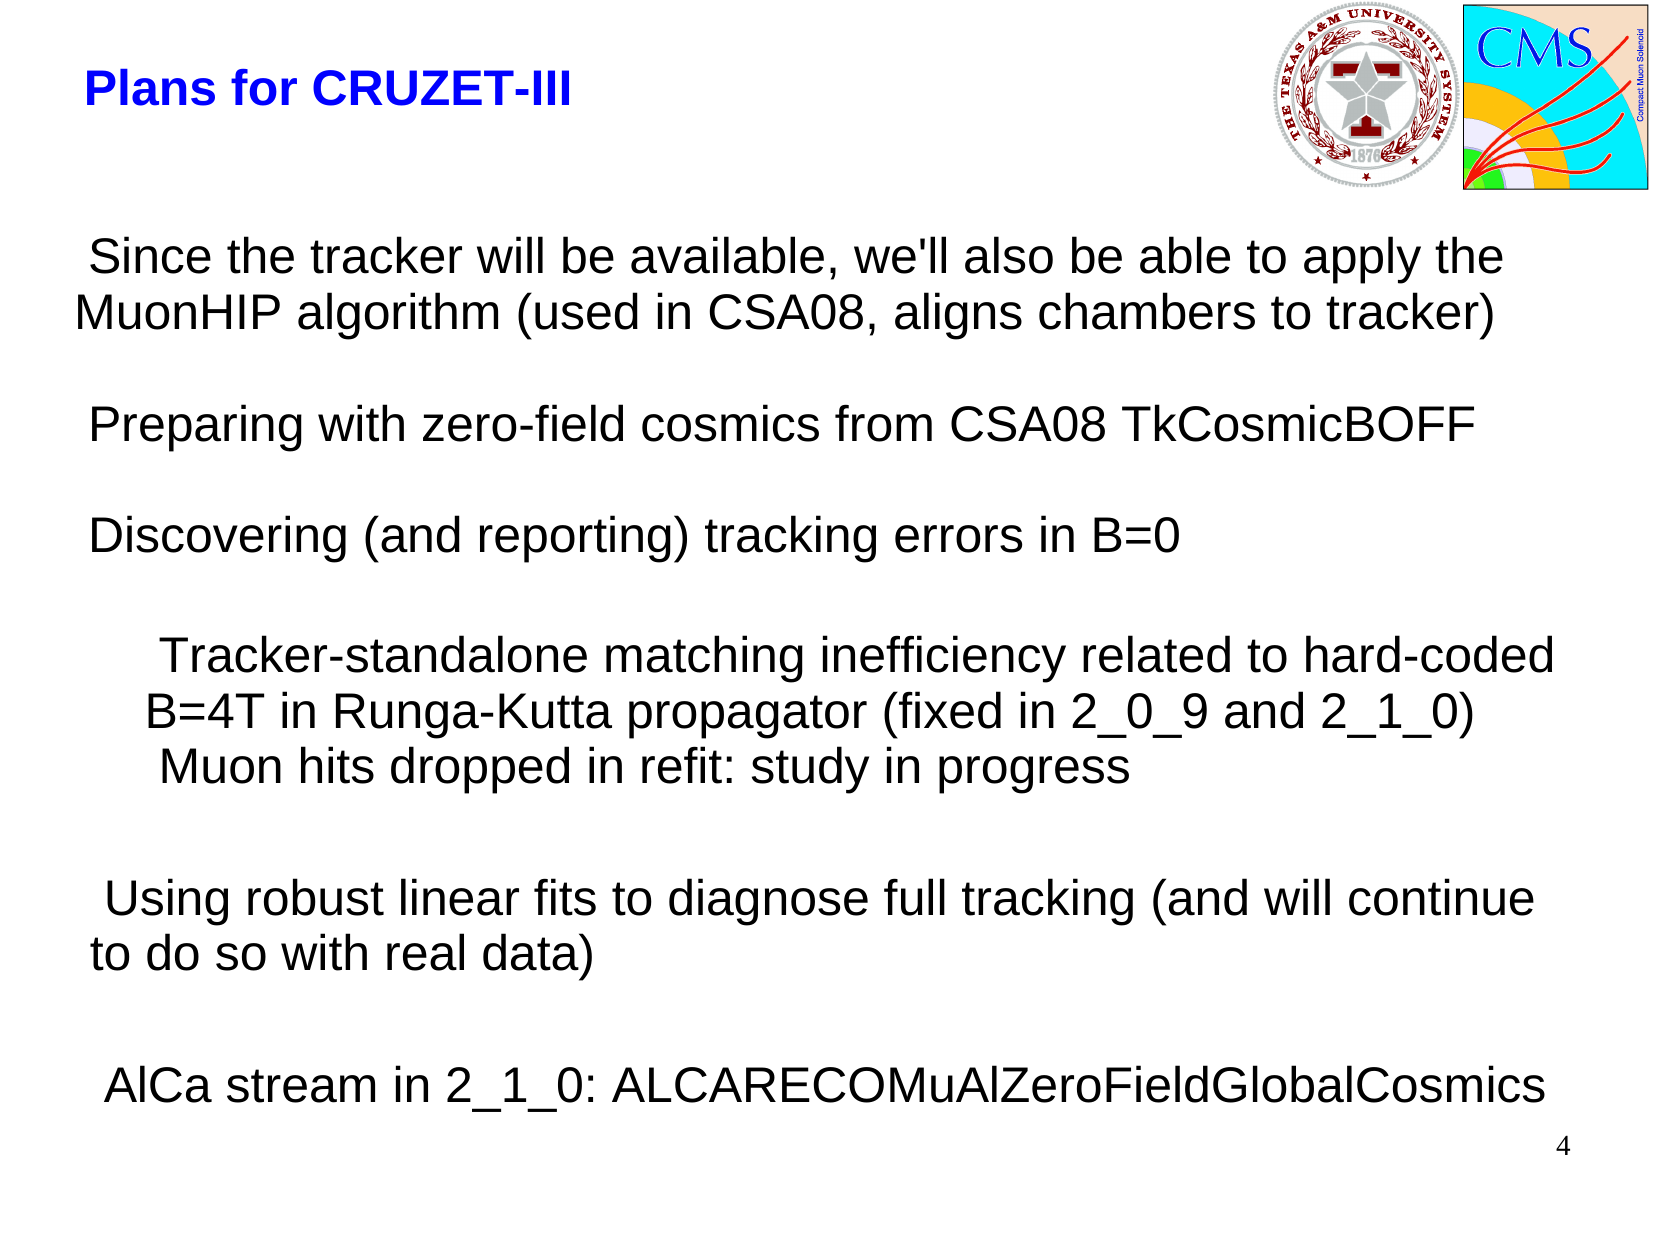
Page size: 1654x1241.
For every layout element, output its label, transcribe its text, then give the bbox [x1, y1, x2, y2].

text_box Using robust linear fits to diagnose full tracking (and will continue to do so with real data) [75, 862, 1576, 1002]
picture [1271, 0, 1461, 188]
text_box Plans for CRUZET-III [69, 52, 588, 133]
picture [1462, 4, 1649, 190]
text_box AlCa stream in 2_1_0: ALCARECOMuAlZeroFieldGlobalCosmics [75, 1050, 1580, 1127]
text_box Since the tracker will be available, we'll also be able to apply the MuonHIP algorithm (used in CSA08, aligns chambers to tracker) Preparing with zero-field cosmics from CSA08 TkCosmicBOFF Discovering (and reporting) tracking errors in B=0 [59, 221, 1613, 609]
text_box Tracker-standalone matching inefficiency related to hard-coded B=4T in Runga-Kutta propagator (fixed in 2_0_9 and 2_1_0) Muon hits dropped in refit: study in progress [129, 619, 1611, 821]
